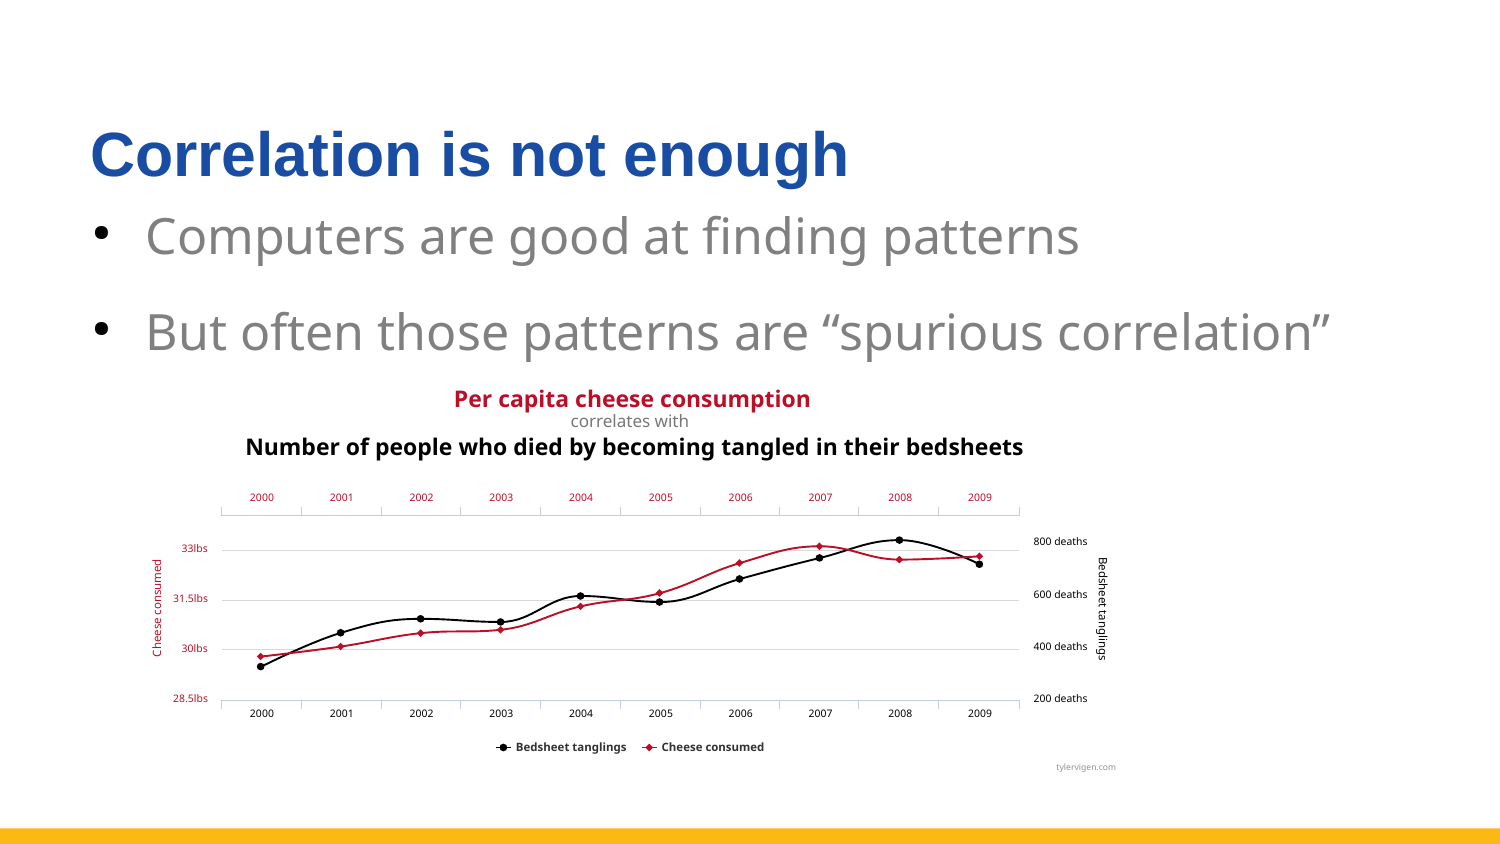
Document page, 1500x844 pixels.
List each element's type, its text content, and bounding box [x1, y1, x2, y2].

picture [135, 384, 1126, 776]
list Computers are good at finding patterns But often those patterns are “spurious correlation” [75, 197, 1425, 687]
title Correlation is not enough [75, 0, 1425, 197]
